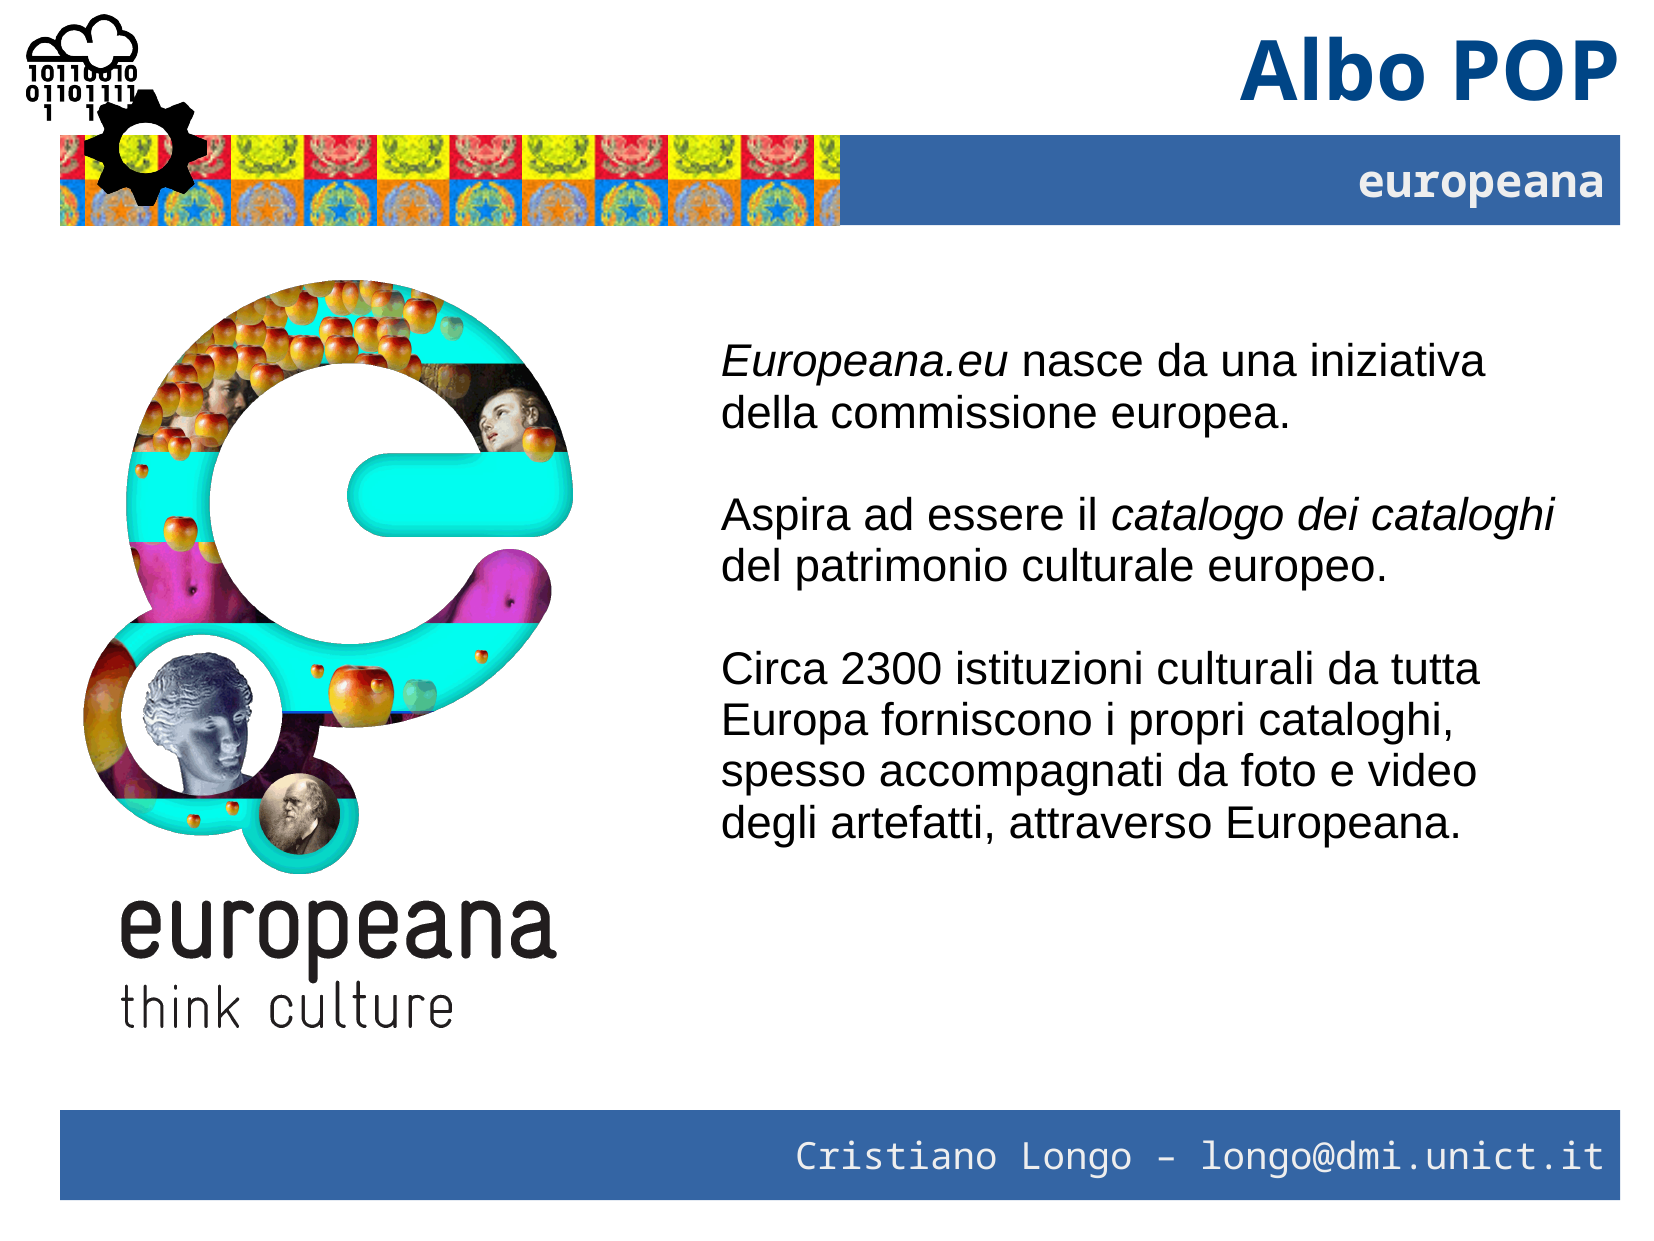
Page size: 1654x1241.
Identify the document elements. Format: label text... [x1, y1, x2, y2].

text_box Europeana.eu nasce da una iniziativa della commissione europea. Aspira ad essere il catalogo dei cataloghi del patrimonio culturale europeo. Circa 2300 istituzioni culturali da tutta Europa forniscono i propri cataloghi, spesso accompagnati da foto e video degli artefatti, attraverso Europeana. [706, 327, 1576, 856]
picture [26, 14, 207, 206]
text_box [60, 135, 840, 226]
text_box europeana [840, 135, 1621, 226]
picture [46, 254, 612, 1066]
text_box Albo POP [982, 4, 1636, 124]
text_box Cristiano Longo – longo@dmi.unict.it [60, 1110, 1621, 1201]
